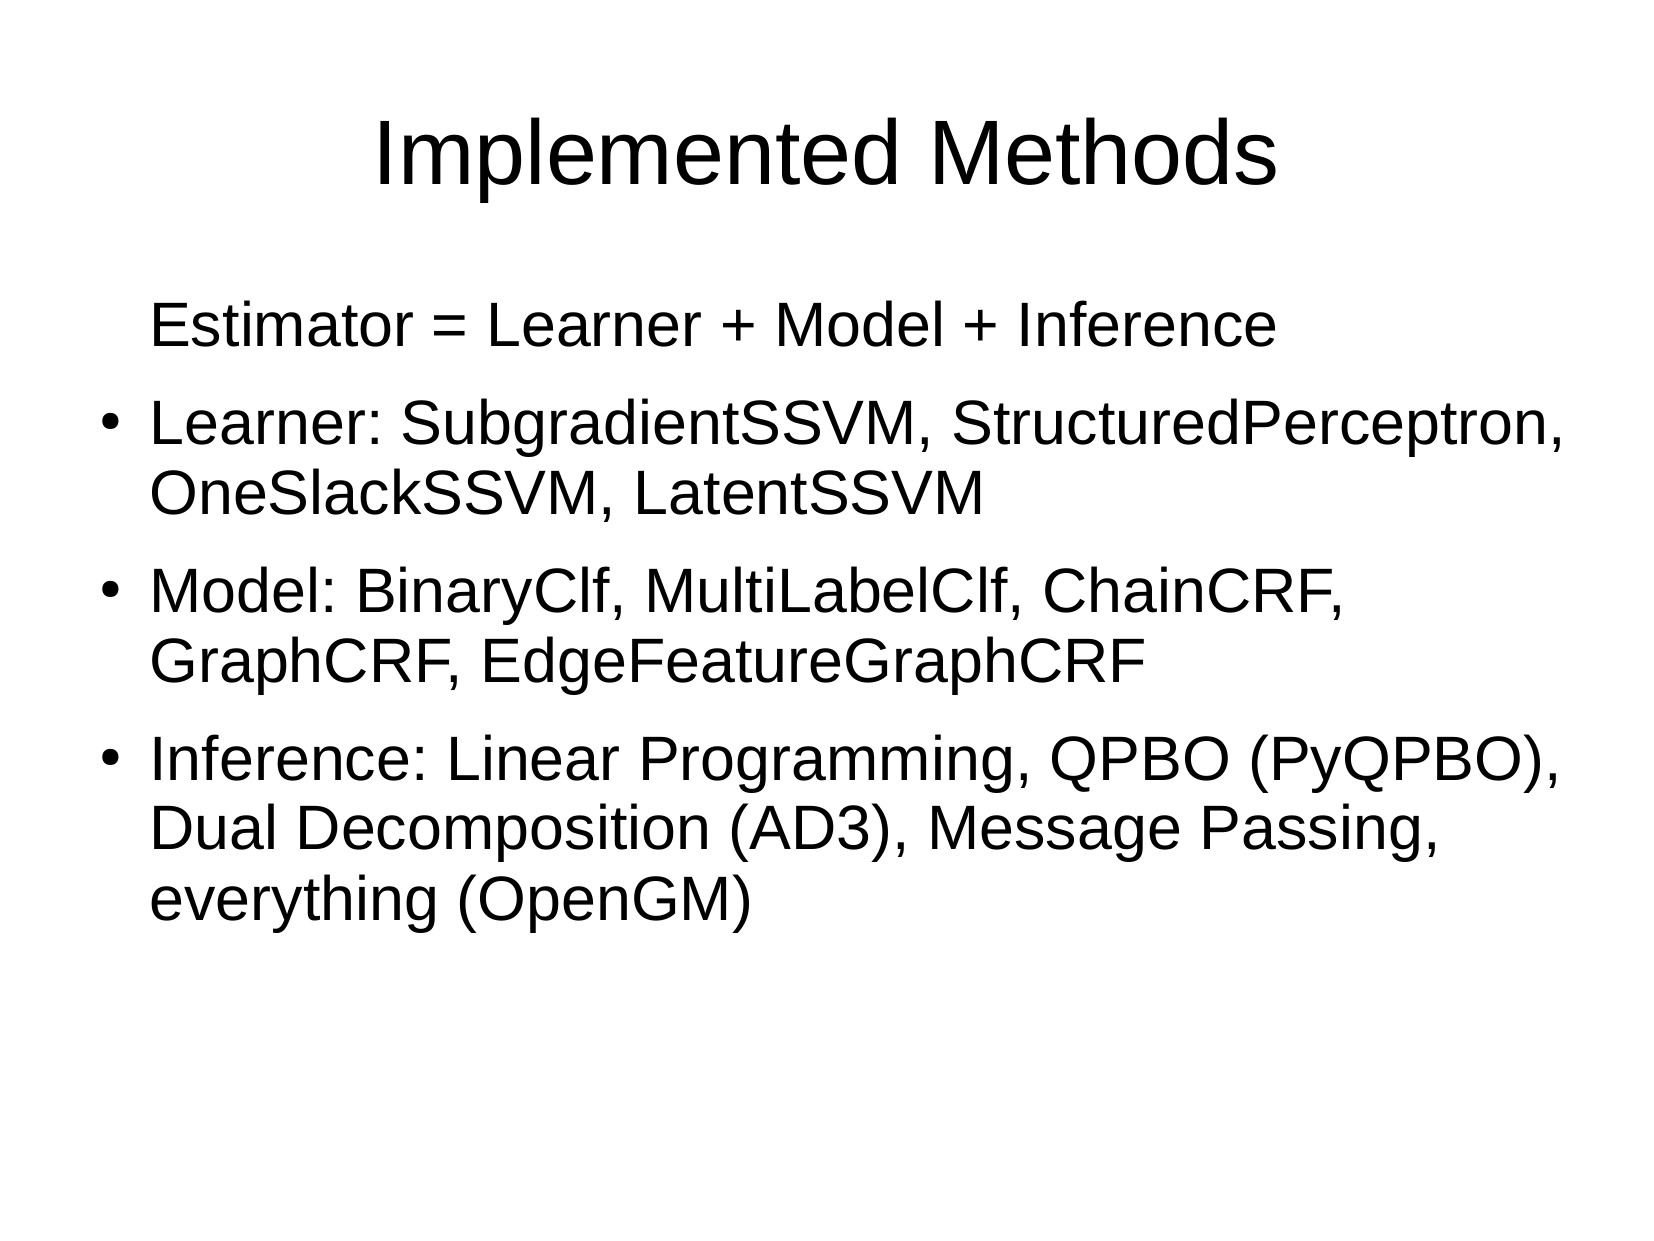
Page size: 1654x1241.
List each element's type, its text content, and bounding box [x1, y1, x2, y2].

list Estimator = Learner + Model + Inference Learner: SubgradientSSVM, StructuredPerceptron, OneSlackSSVM, LatentSSVM Model: BinaryClf, MultiLabelClf, ChainCRF, GraphCRF, EdgeFeatureGraphCRF Inference: Linear Programming, QPBO (PyQPBO), Dual Decomposition (AD3), Message Passing, everything (OpenGM) [82, 290, 1571, 1010]
title Implemented Methods [82, 49, 1571, 257]
